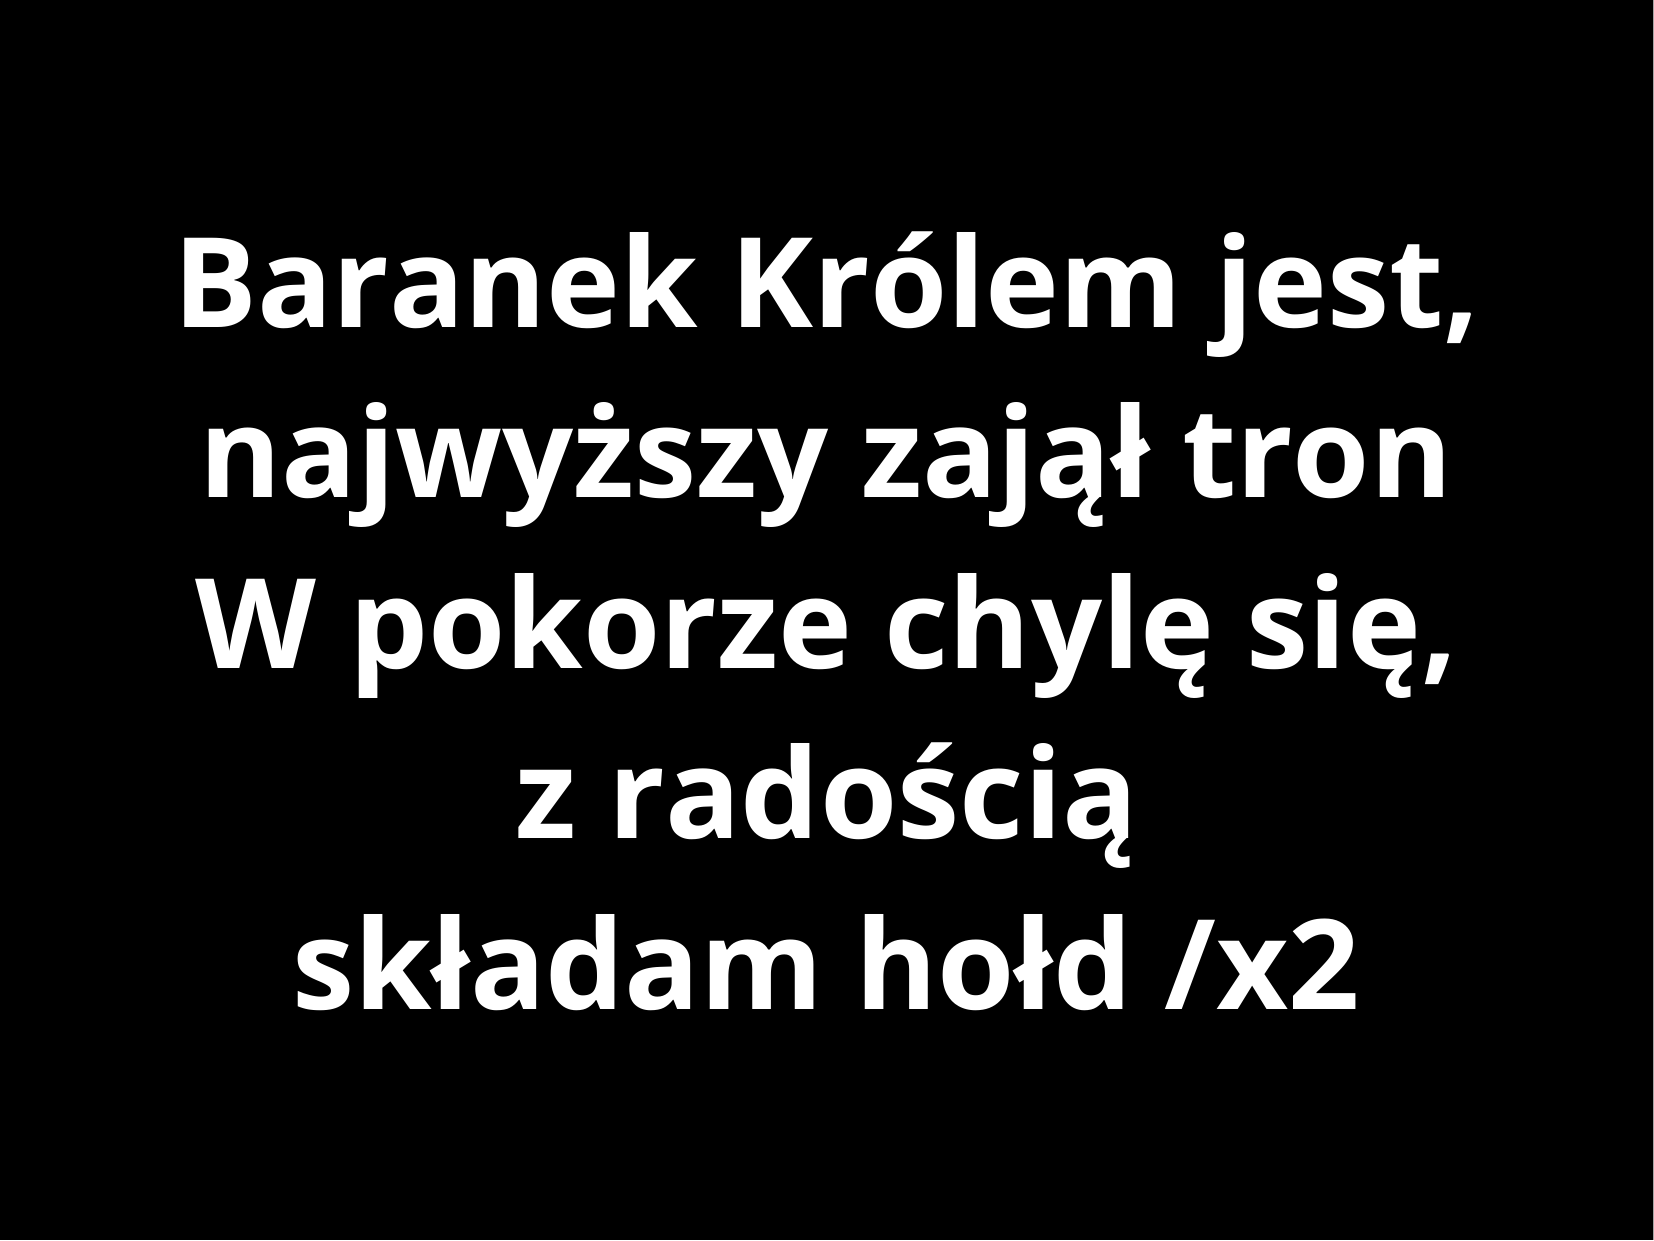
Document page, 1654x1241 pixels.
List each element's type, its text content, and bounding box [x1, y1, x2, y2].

title Baranek Królem jest, najwyższy zajął tron W pokorze chylę się, z radością składam hołd /x2 [0, 0, 1654, 1240]
